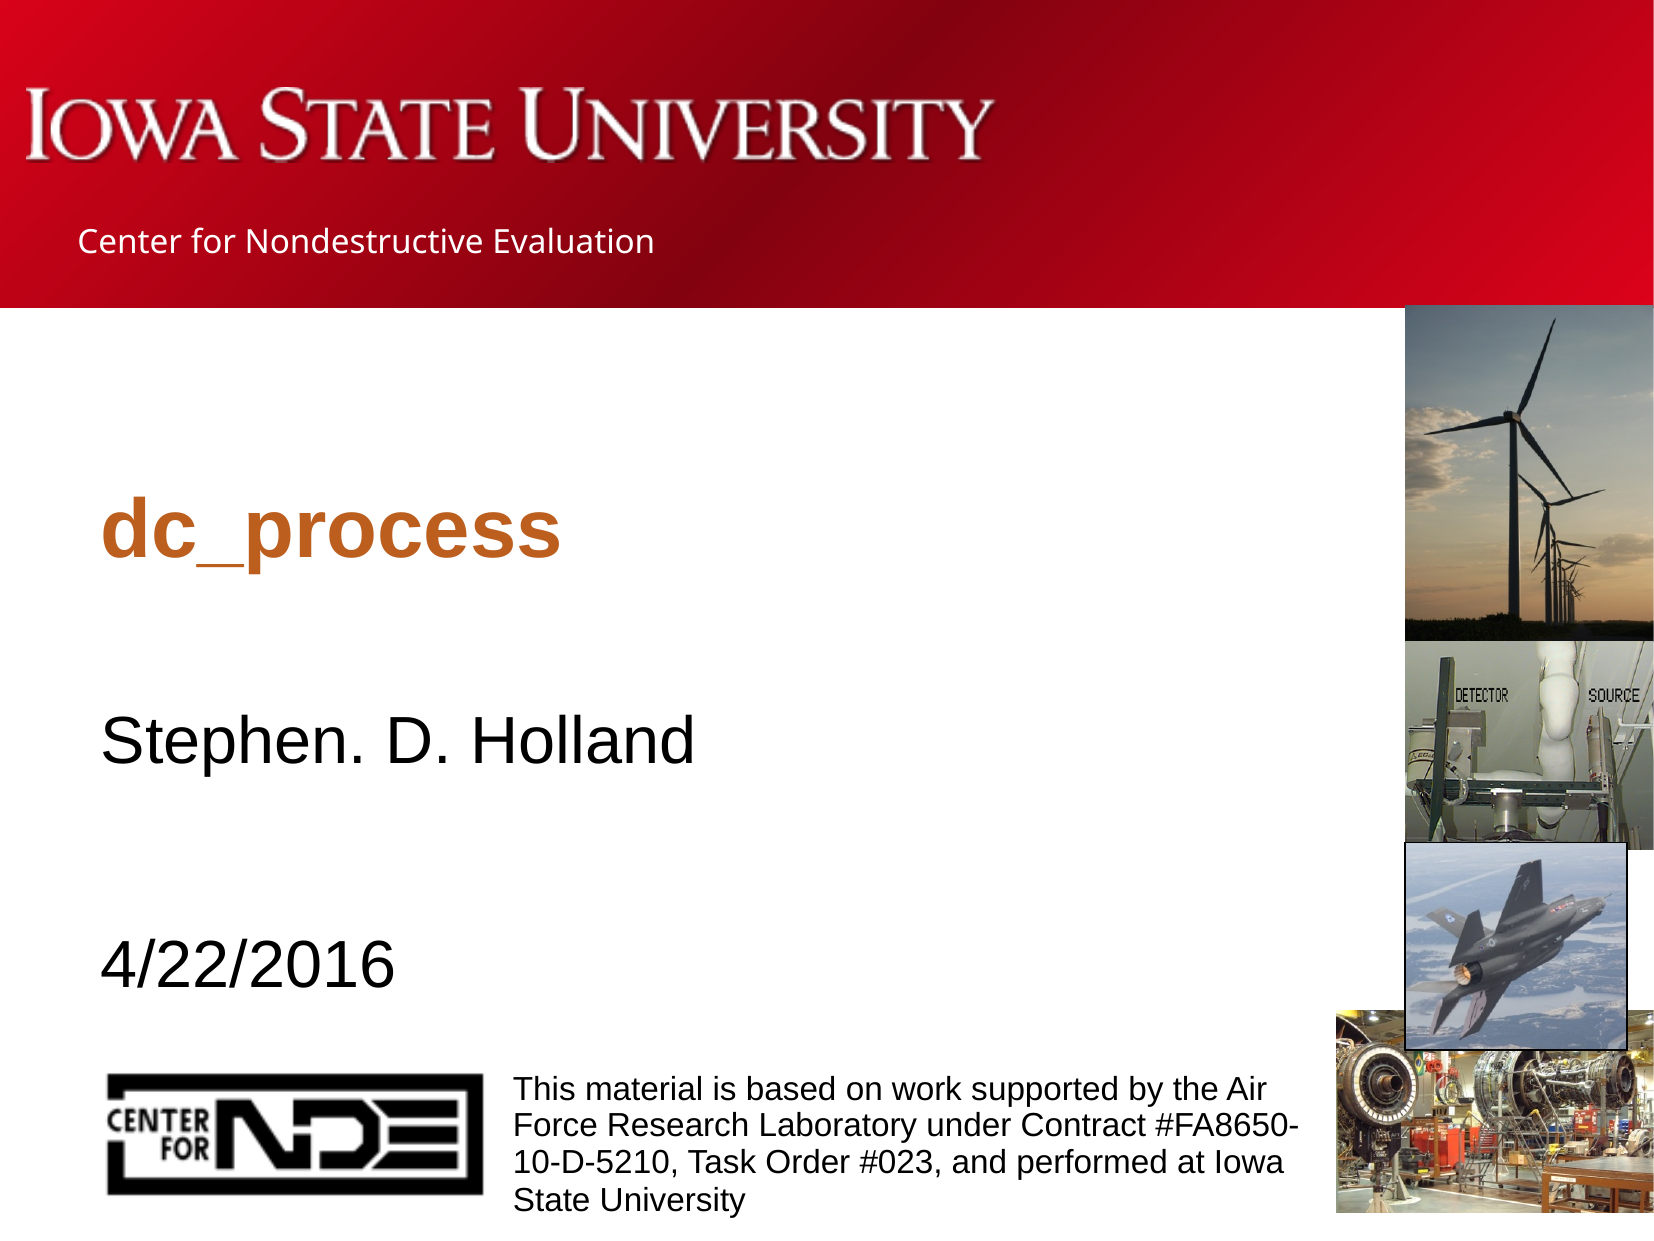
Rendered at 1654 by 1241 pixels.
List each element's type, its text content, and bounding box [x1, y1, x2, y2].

picture [1336, 1010, 1654, 1213]
text_box This material is based on work supported by the Air Force Research Laboratory under Contract #FA8650-10-D-5210, Task Order #023, and performed at Iowa State University [498, 1062, 1330, 1226]
title dc_process [100, 345, 1411, 684]
picture [1406, 843, 1626, 1049]
picture [104, 1070, 488, 1200]
picture [0, 0, 1654, 850]
subtitle Stephen. D. Holland 4/22/2016 [100, 684, 1604, 1021]
